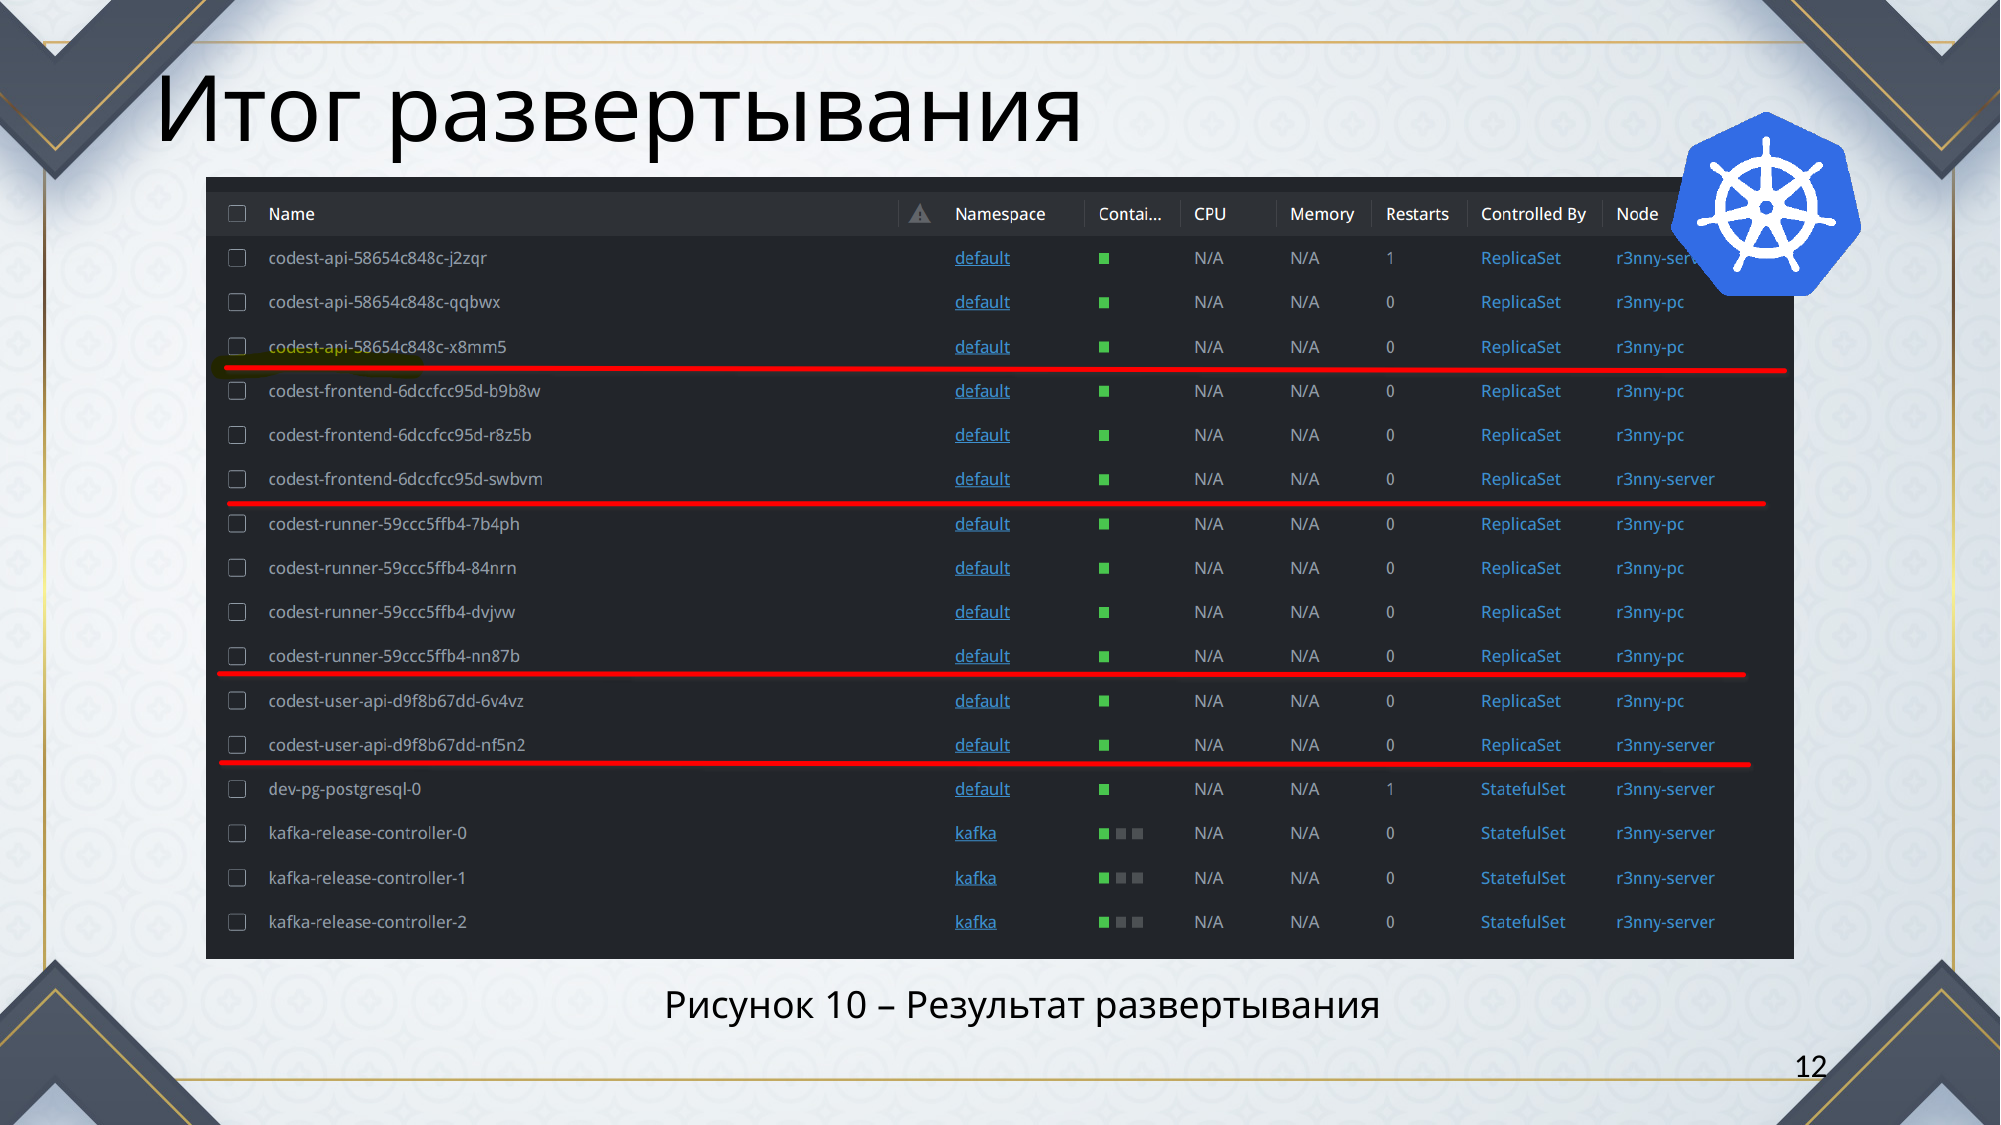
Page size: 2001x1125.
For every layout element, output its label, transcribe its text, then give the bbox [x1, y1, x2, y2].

text_box Рисунок 10 – Результат развертывания [649, 973, 1418, 1034]
picture [0, 0, 2000, 1125]
title Итог развертывания [153, 53, 1388, 171]
slide_number <number> [1392, 1033, 1843, 1094]
